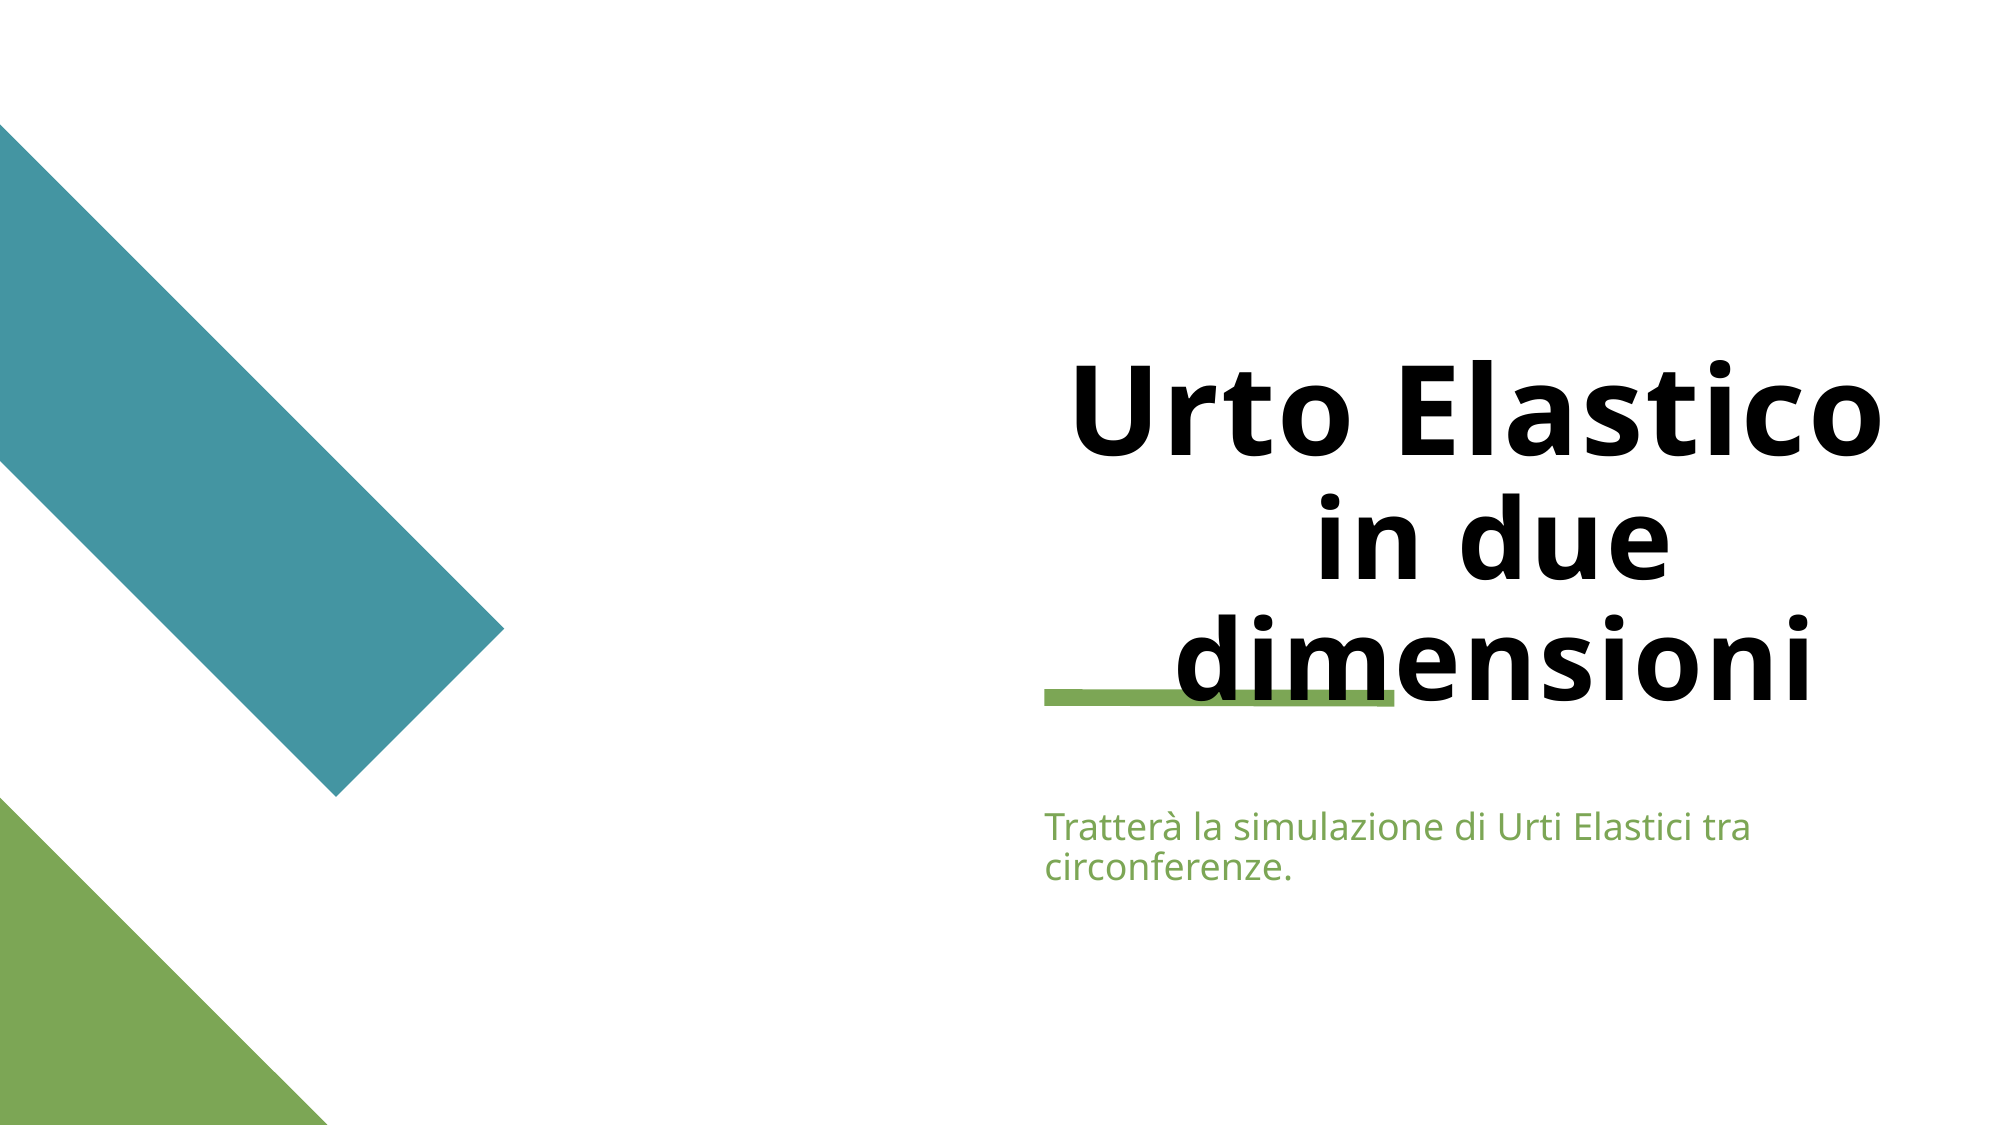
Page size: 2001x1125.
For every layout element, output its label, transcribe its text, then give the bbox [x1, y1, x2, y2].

list Tratterà la simulazione di Urti Elastici tra circonferenze. [1044, 671, 1946, 858]
title Urto Elastico in due dimensioni [808, 254, 1728, 503]
